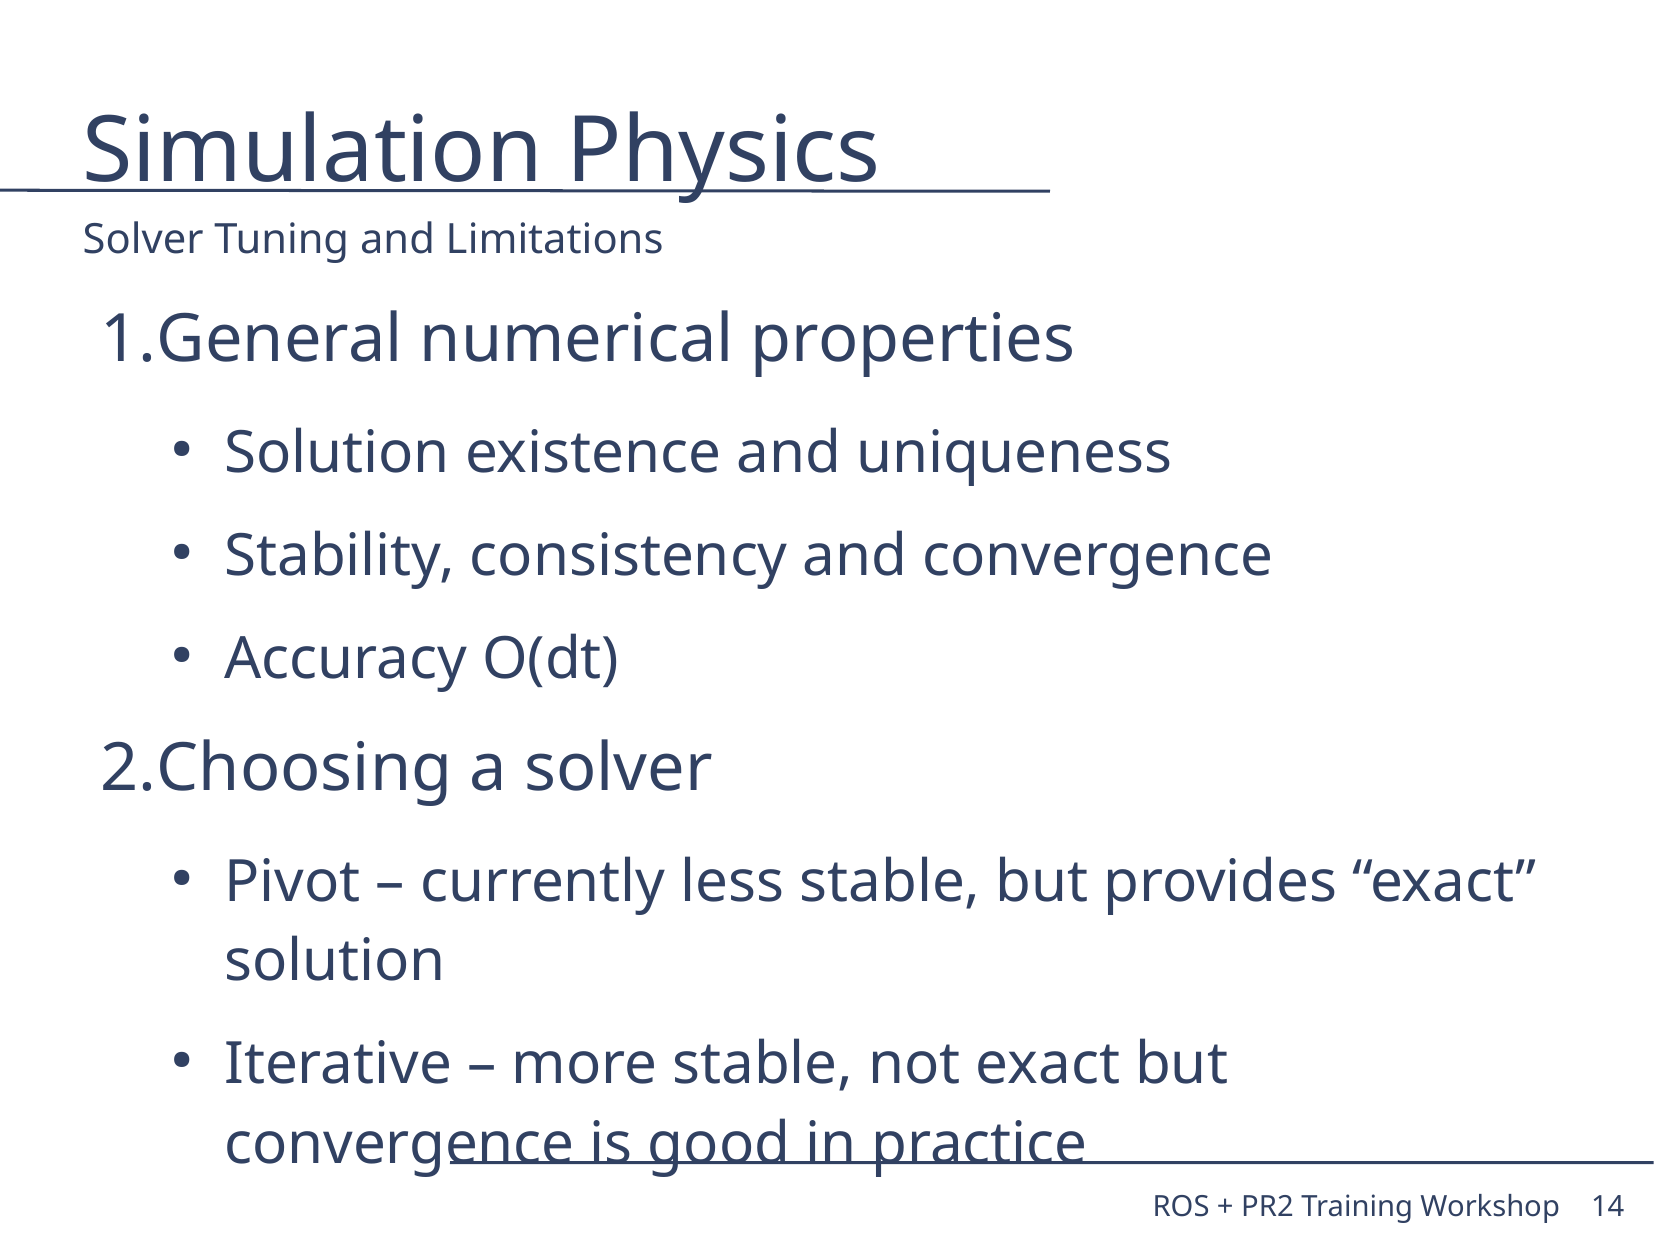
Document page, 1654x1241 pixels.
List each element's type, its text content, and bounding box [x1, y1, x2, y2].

title Simulation Physics Solver Tuning and Limitations [82, 78, 1571, 271]
list General numerical properties Solution existence and uniqueness Stability, consistency and convergence Accuracy O(dt) Choosing a solver Pivot – currently less stable, but provides “exact” solution Iterative – more stable, not exact but convergence is good in practice [82, 290, 1571, 1109]
